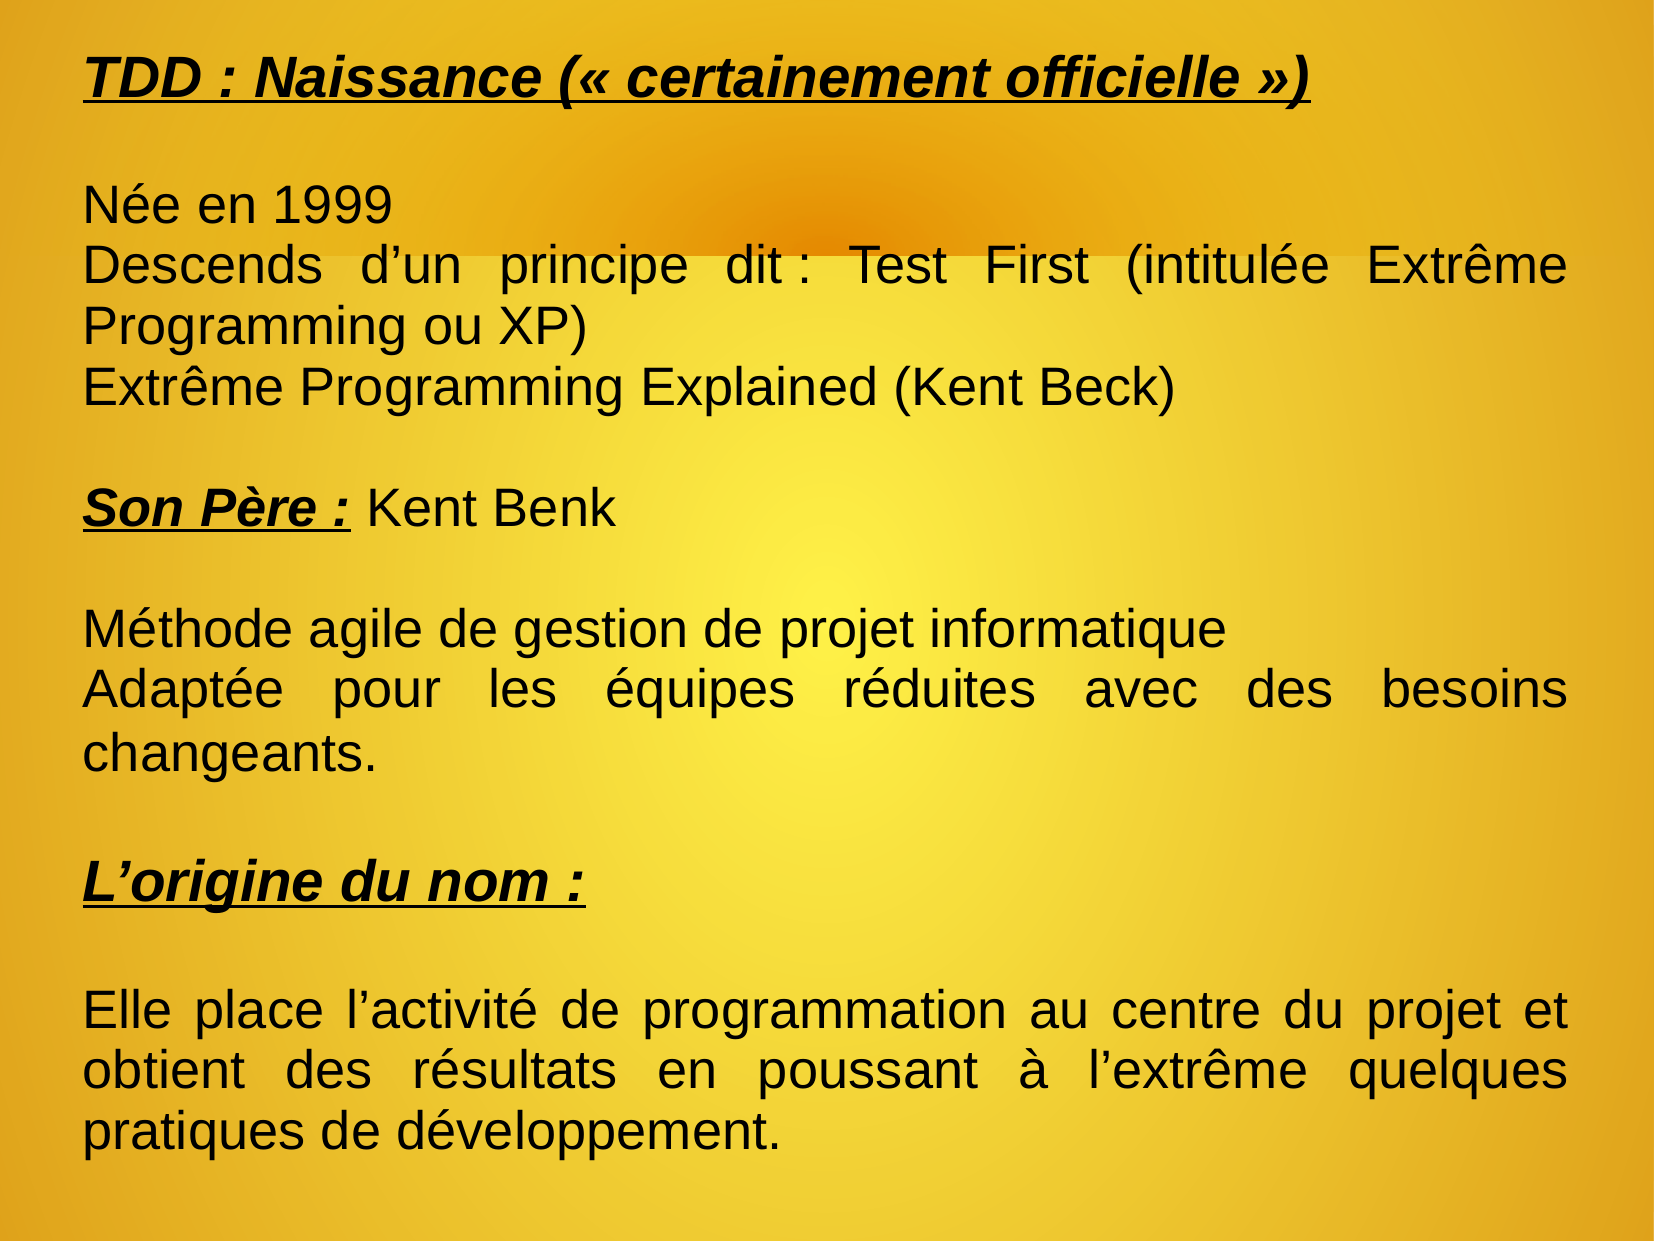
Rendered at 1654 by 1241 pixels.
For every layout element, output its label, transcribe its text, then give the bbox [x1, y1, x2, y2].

subtitle TDD : Naissance (« certainement officielle ») Née en 1999 Descends d’un principe dit : Test First (intitulée Extrême Programming ou XP) Extrême Programming Explained (Kent Beck) Son Père : Kent Benk Méthode agile de gestion de projet informatique Adaptée pour les équipes réduites avec des besoins changeants. L’origine du nom : Elle place l’activité de programmation au centre du projet et obtient des résultats en poussant à l’extrême quelques pratiques de développement. [82, 44, 1571, 1161]
